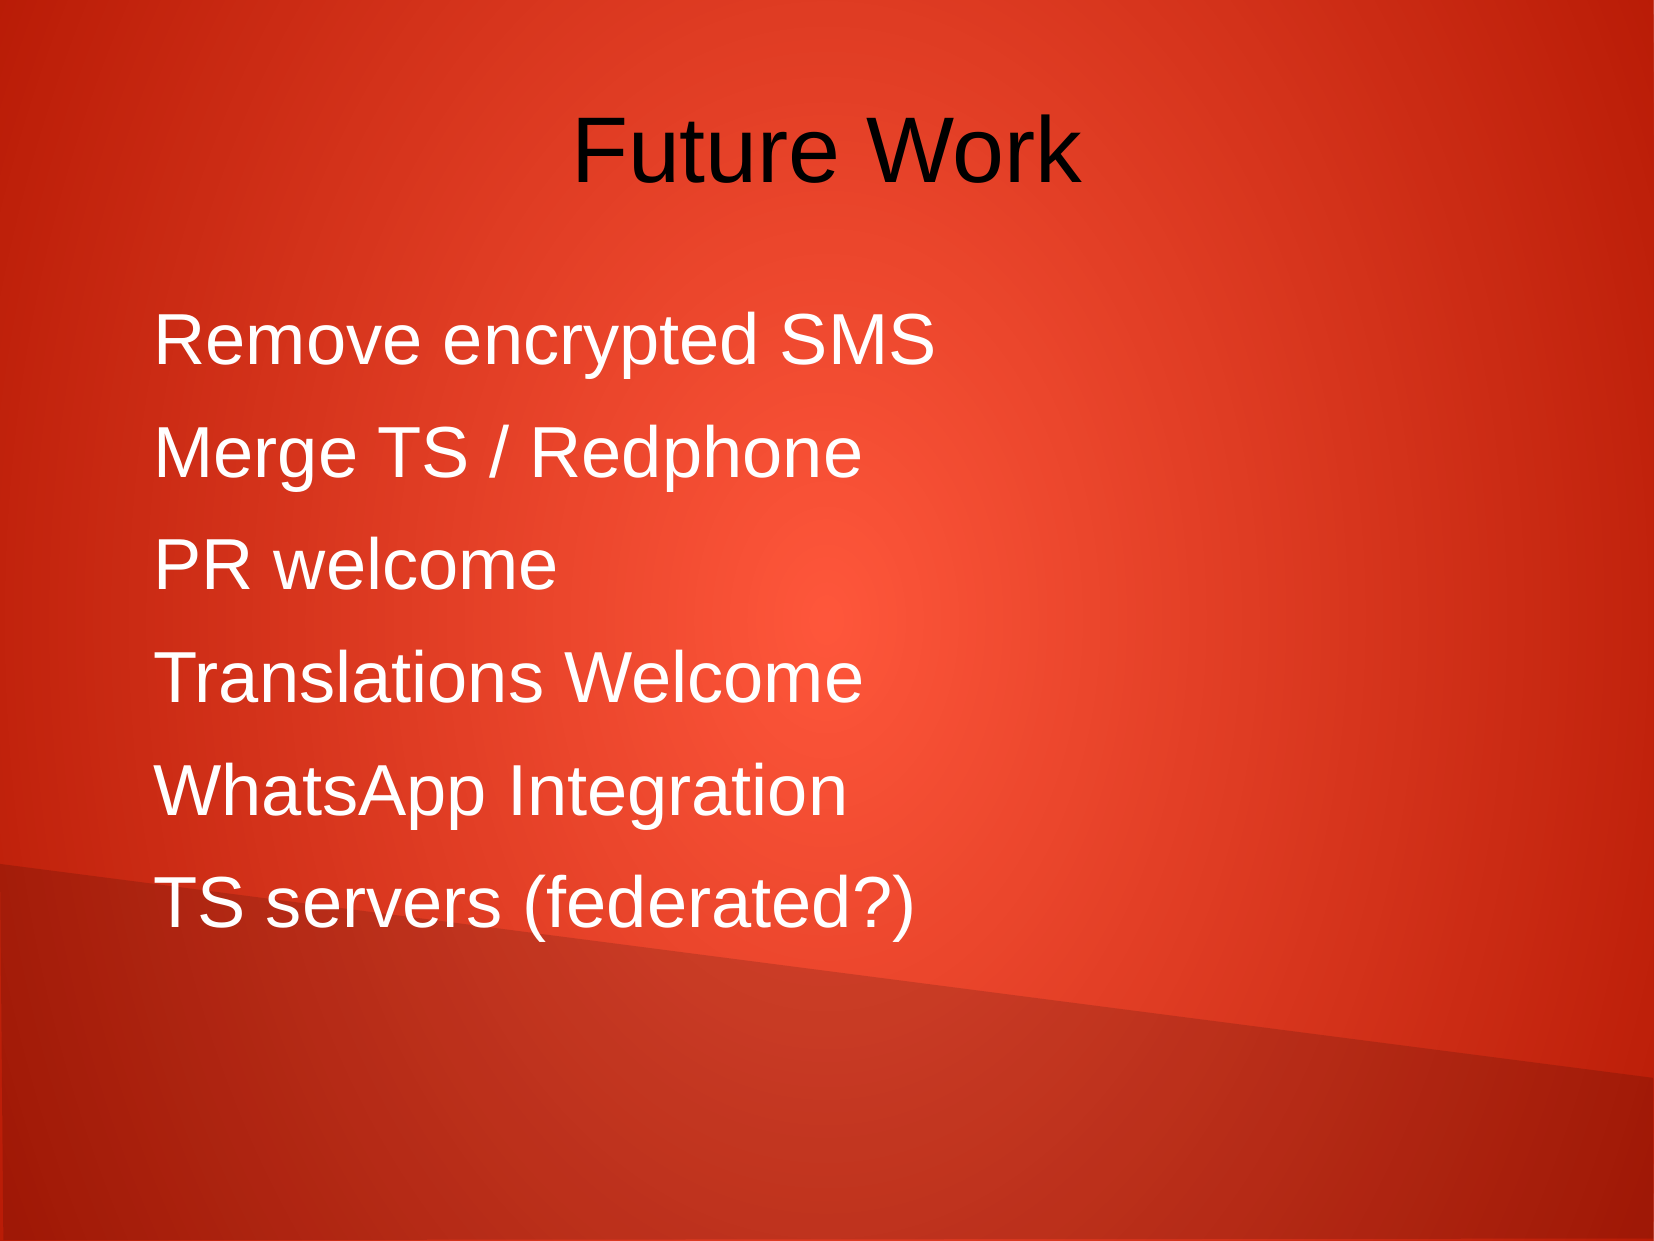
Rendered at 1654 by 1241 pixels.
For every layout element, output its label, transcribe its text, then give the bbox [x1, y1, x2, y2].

title Future Work [82, 47, 1571, 252]
list Remove encrypted SMS Merge TS / Redphone PR welcome Translations Welcome WhatsApp Integration TS servers (federated?) [82, 299, 1571, 1019]
